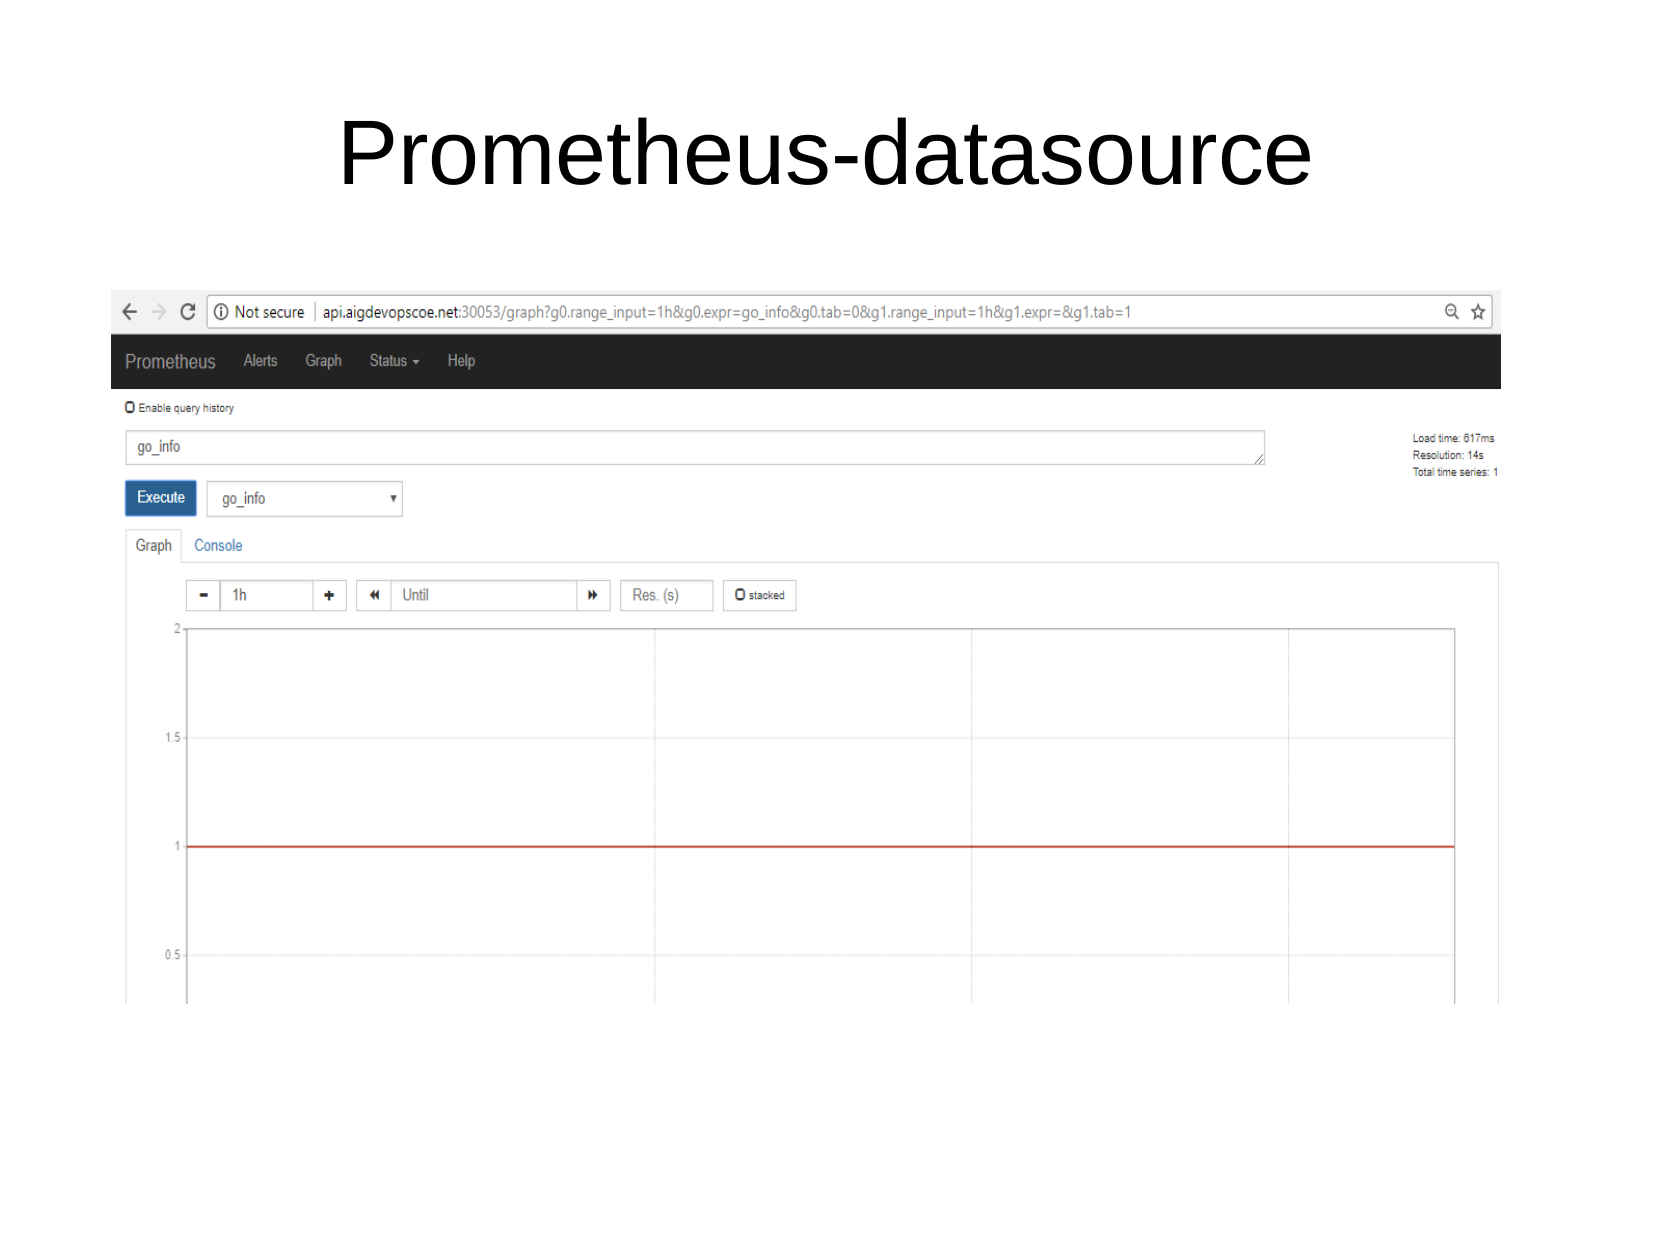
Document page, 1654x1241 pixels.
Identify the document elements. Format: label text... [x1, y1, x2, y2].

title Prometheus-datasource [82, 49, 1571, 257]
picture [111, 290, 1501, 1004]
